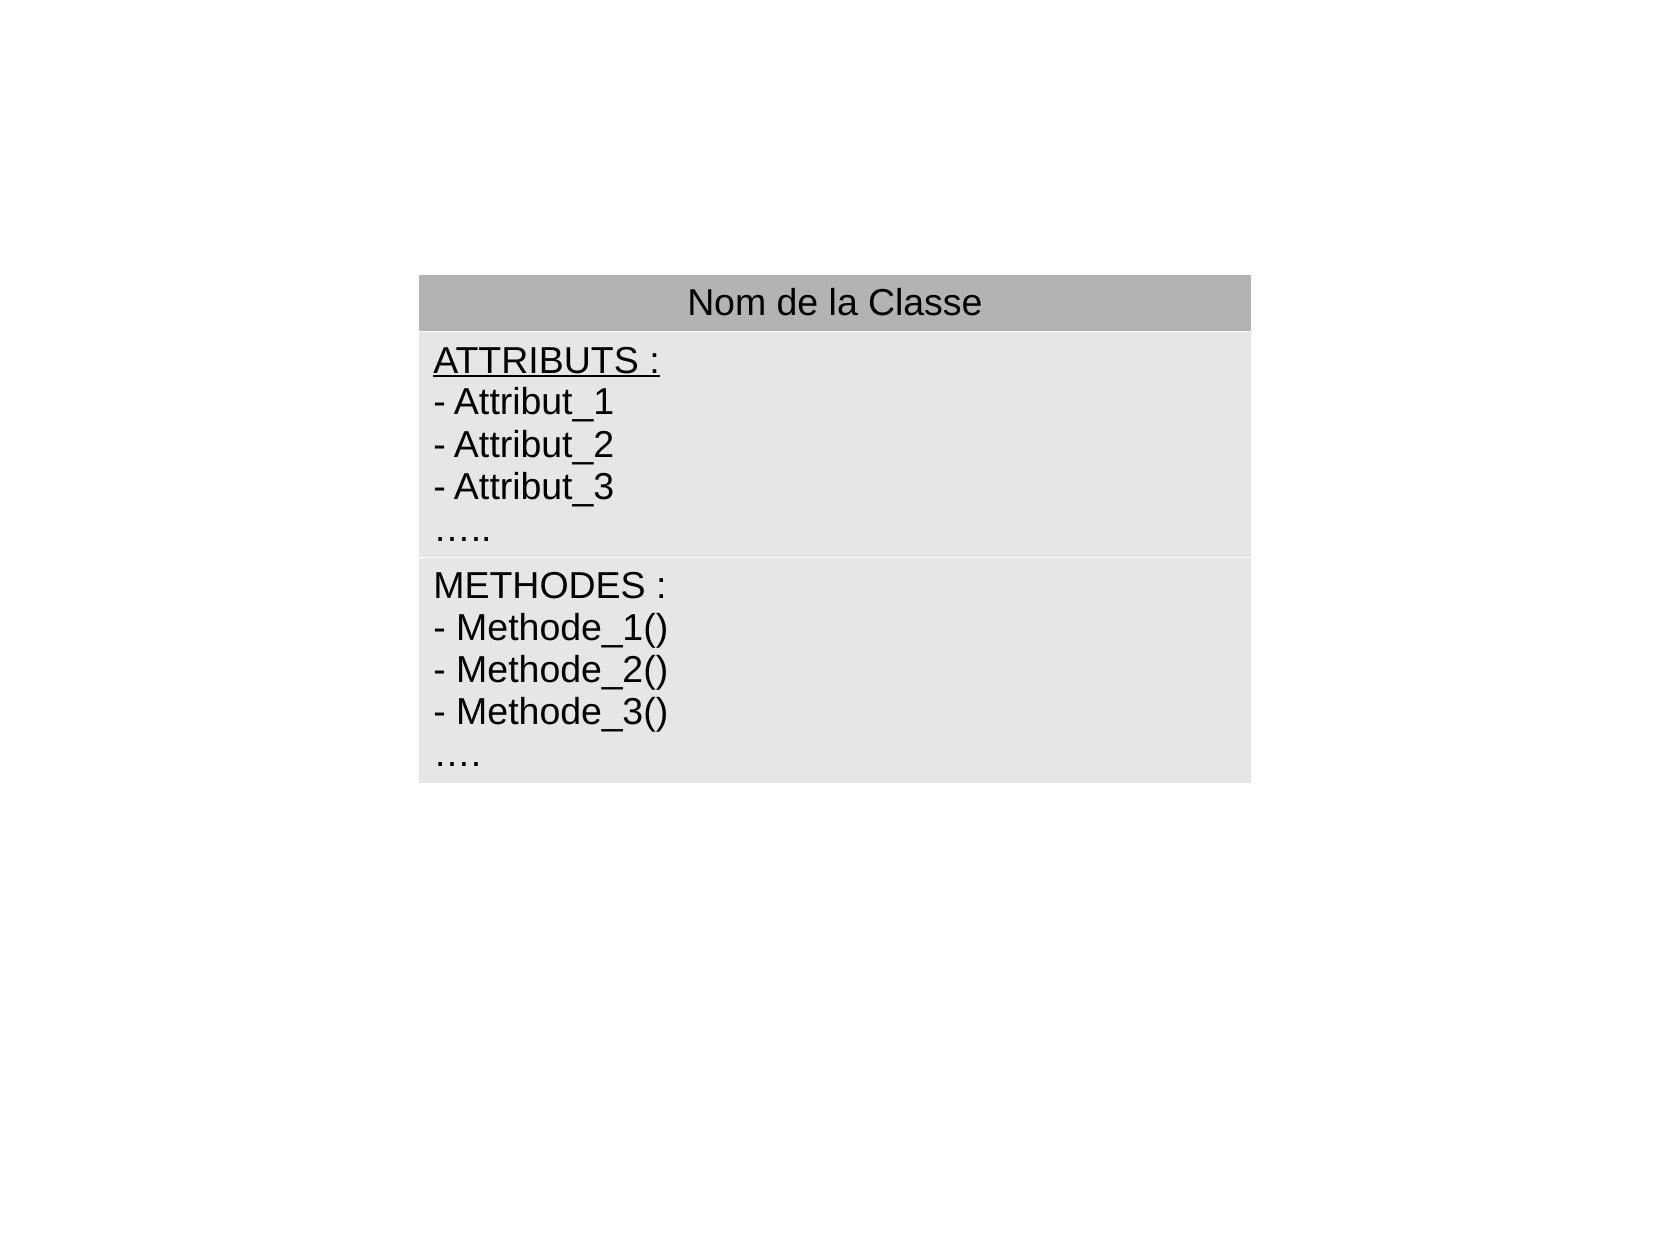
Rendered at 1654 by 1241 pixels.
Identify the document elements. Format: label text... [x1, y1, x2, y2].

table_cell METHODES : - Methode_1() - Methode_2() - Methode_3() …. [419, 558, 1251, 783]
table_cell ATTRIBUTS : - Attribut_1 - Attribut_2 - Attribut_3 ….. [419, 332, 1251, 557]
subtitle [82, 49, 1571, 1109]
table_header Nom de la Classe [419, 275, 1251, 331]
